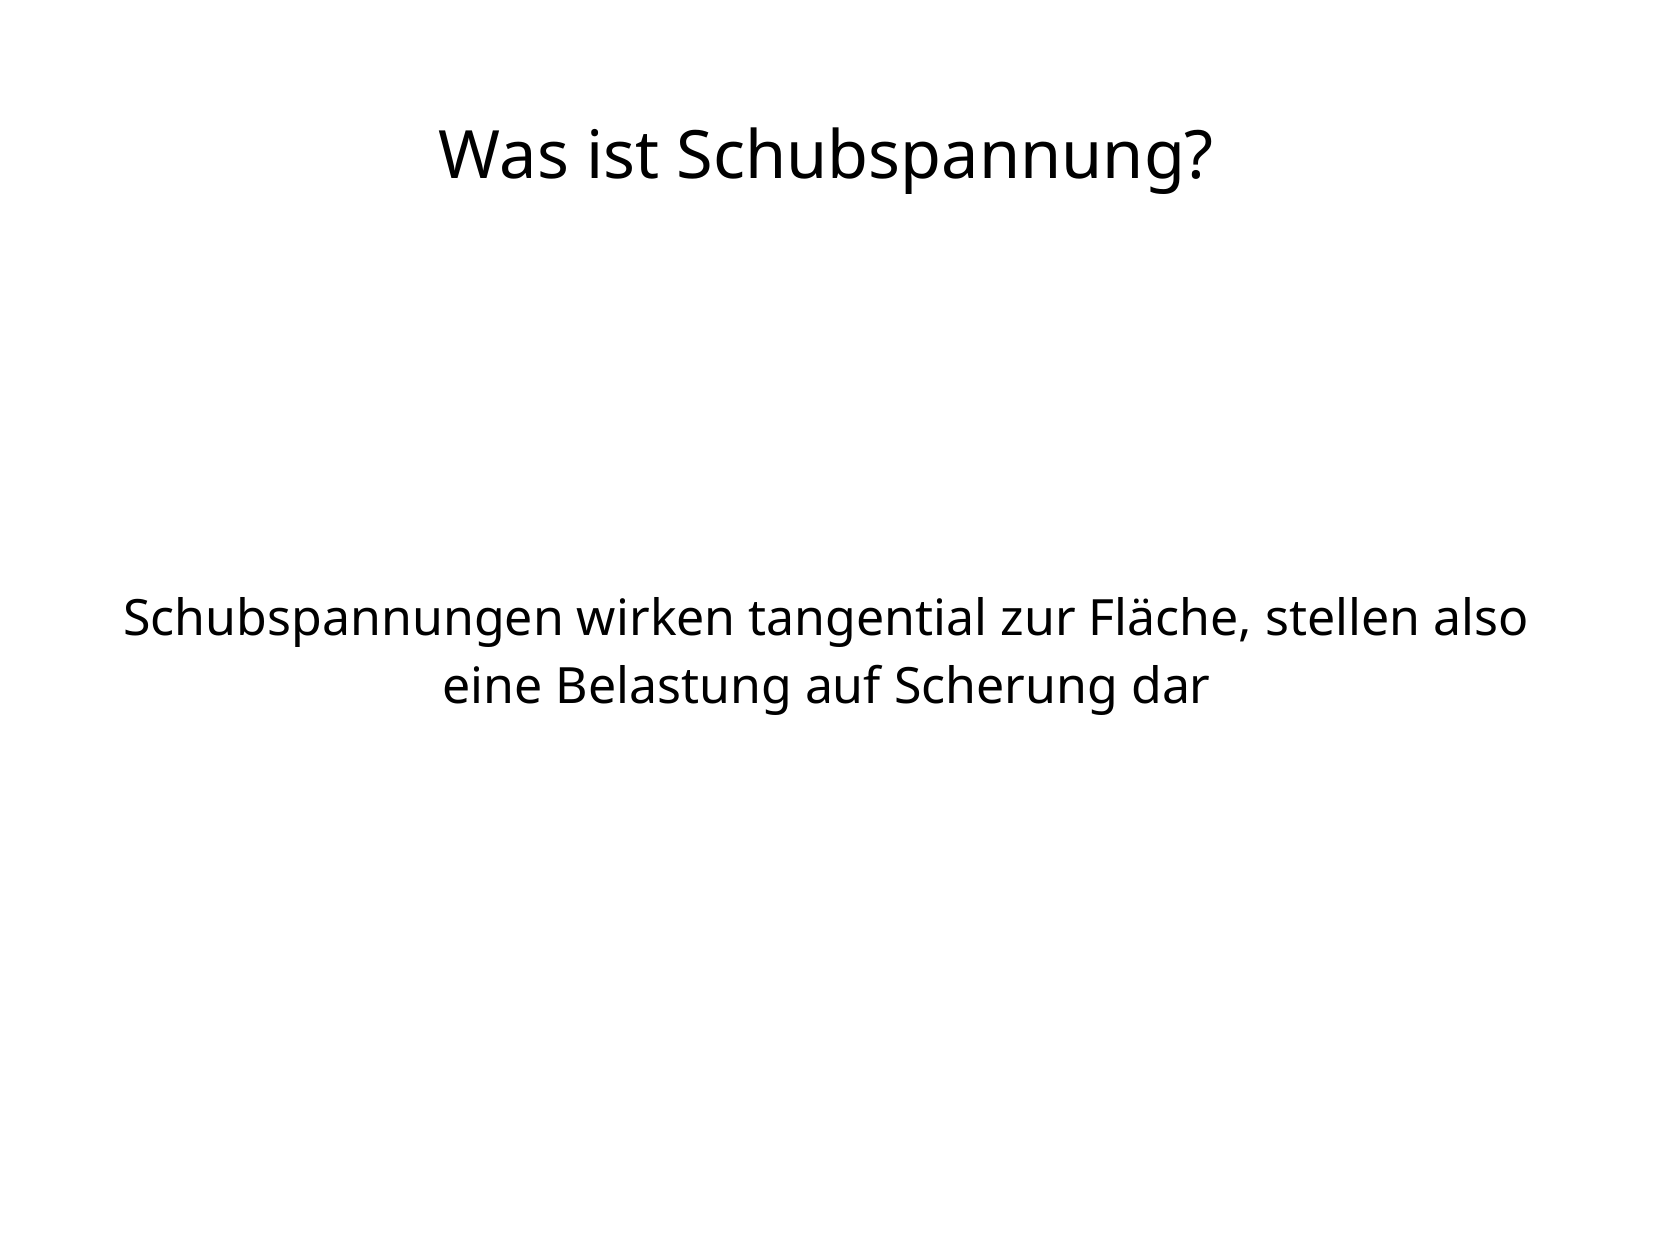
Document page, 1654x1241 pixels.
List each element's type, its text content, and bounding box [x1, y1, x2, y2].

title Was ist Schubspannung? [82, 49, 1571, 257]
subtitle Schubspannungen wirken tangential zur Fläche, stellen also eine Belastung auf Scherung dar [82, 290, 1571, 1010]
